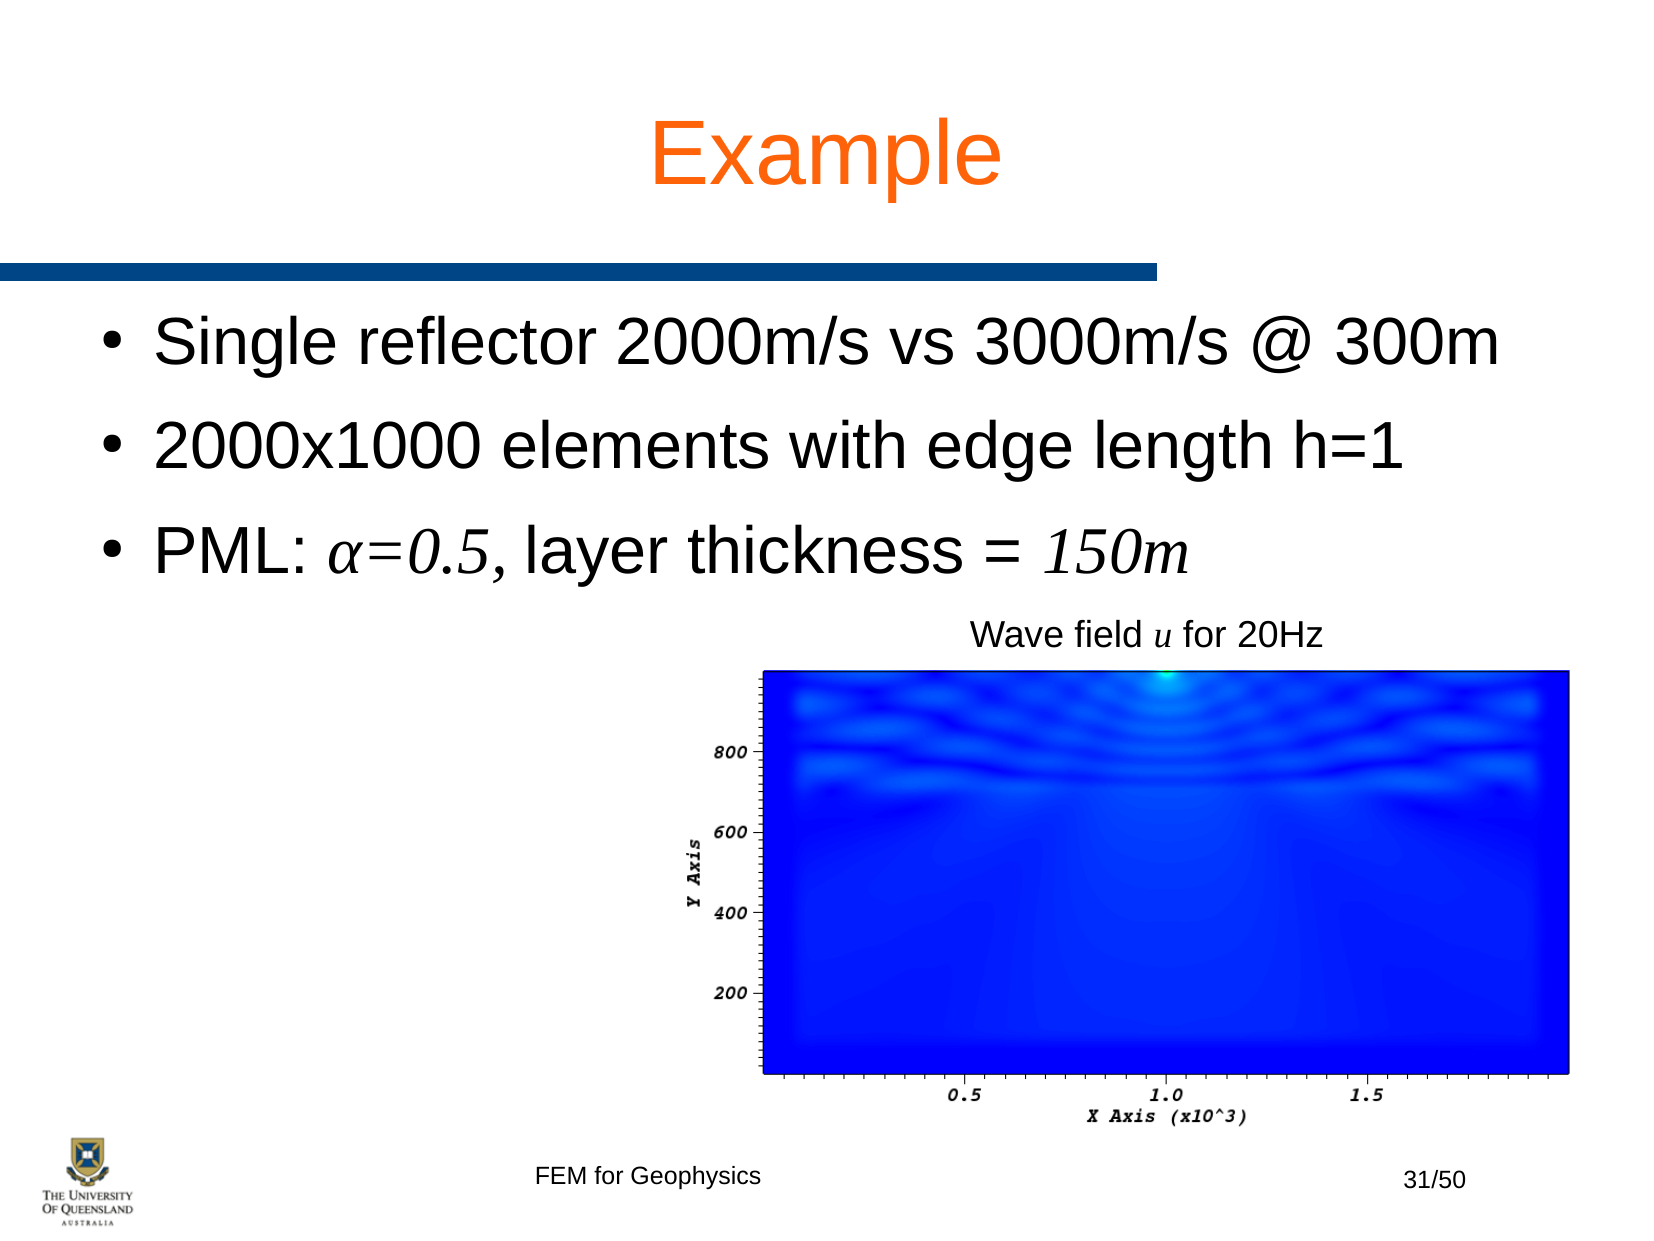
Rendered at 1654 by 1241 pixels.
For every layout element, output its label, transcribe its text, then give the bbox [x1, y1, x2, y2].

title Example [82, 49, 1571, 257]
list Single reflector 2000m/s vs 3000m/s @ 300m 2000x1000 elements with edge length h=1 PML: α=0.5, layer thickness = 150m [82, 304, 1571, 1024]
picture [35, 1133, 142, 1235]
picture [642, 646, 1598, 1140]
text_box Wave field u for 20Hz [955, 606, 1340, 664]
